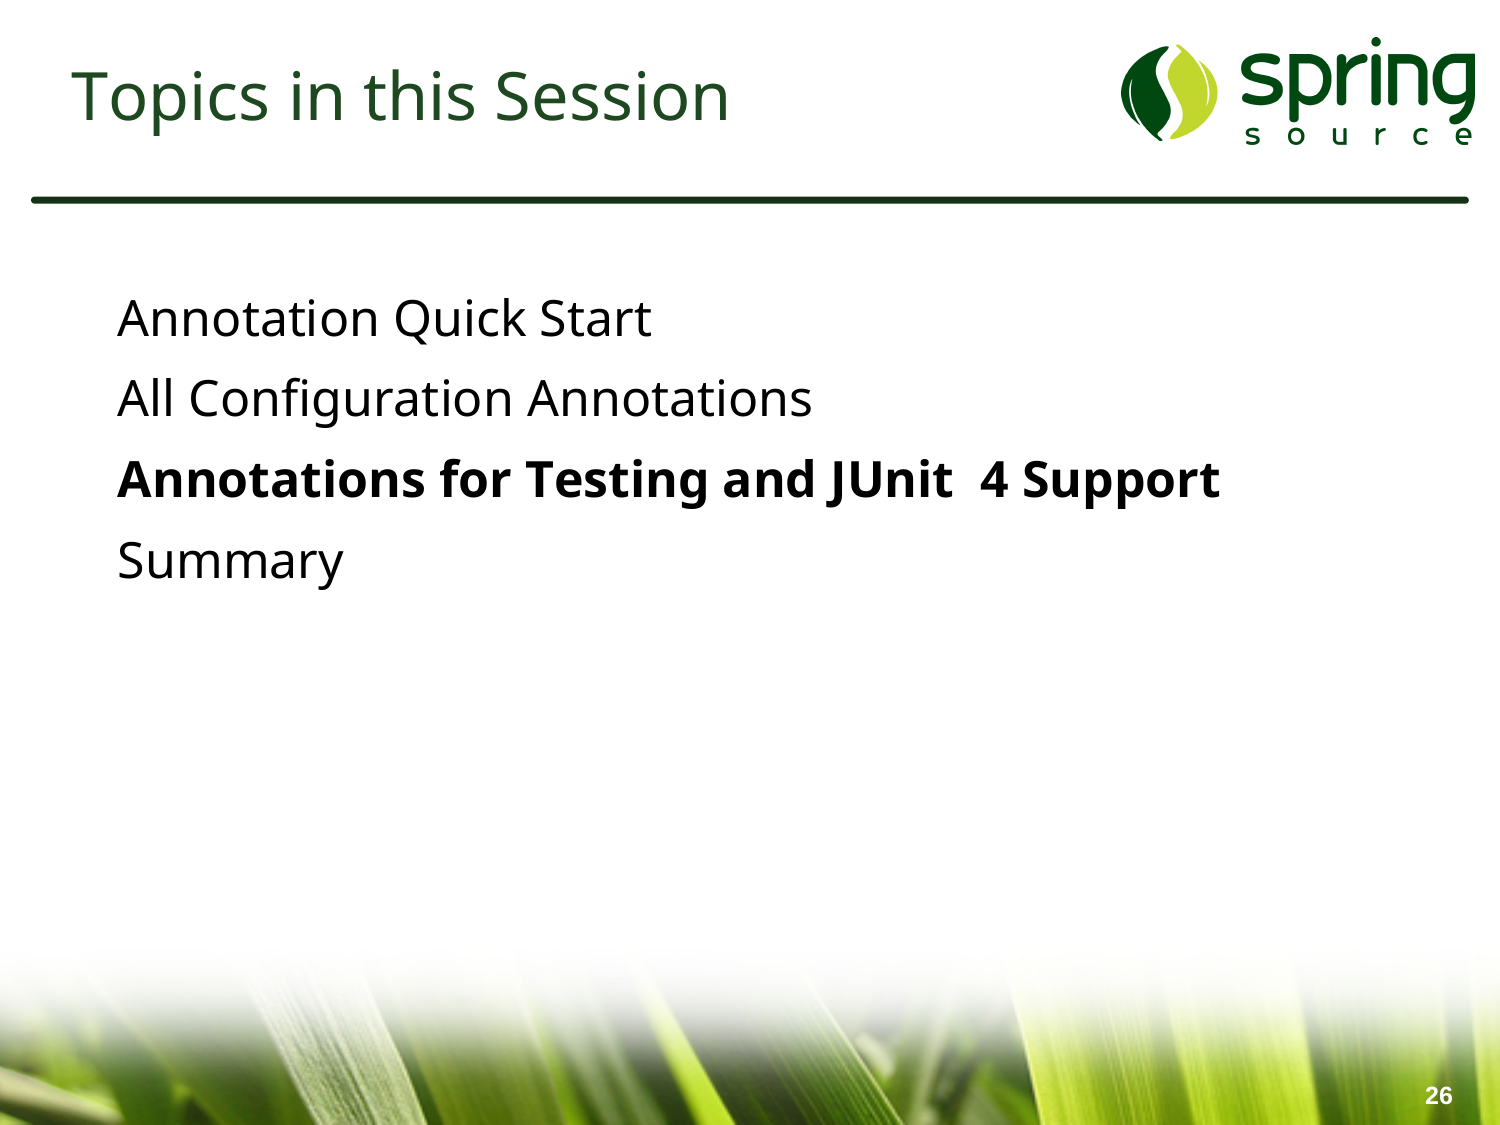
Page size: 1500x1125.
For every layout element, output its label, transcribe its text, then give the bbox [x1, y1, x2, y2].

title Topics in this Session [56, 13, 1089, 176]
picture [0, 944, 1500, 1125]
picture [1121, 37, 1475, 145]
list Annotation Quick Start All Configuration Annotations Annotations for Testing and JUnit 4 Support Summary [103, 275, 1394, 938]
